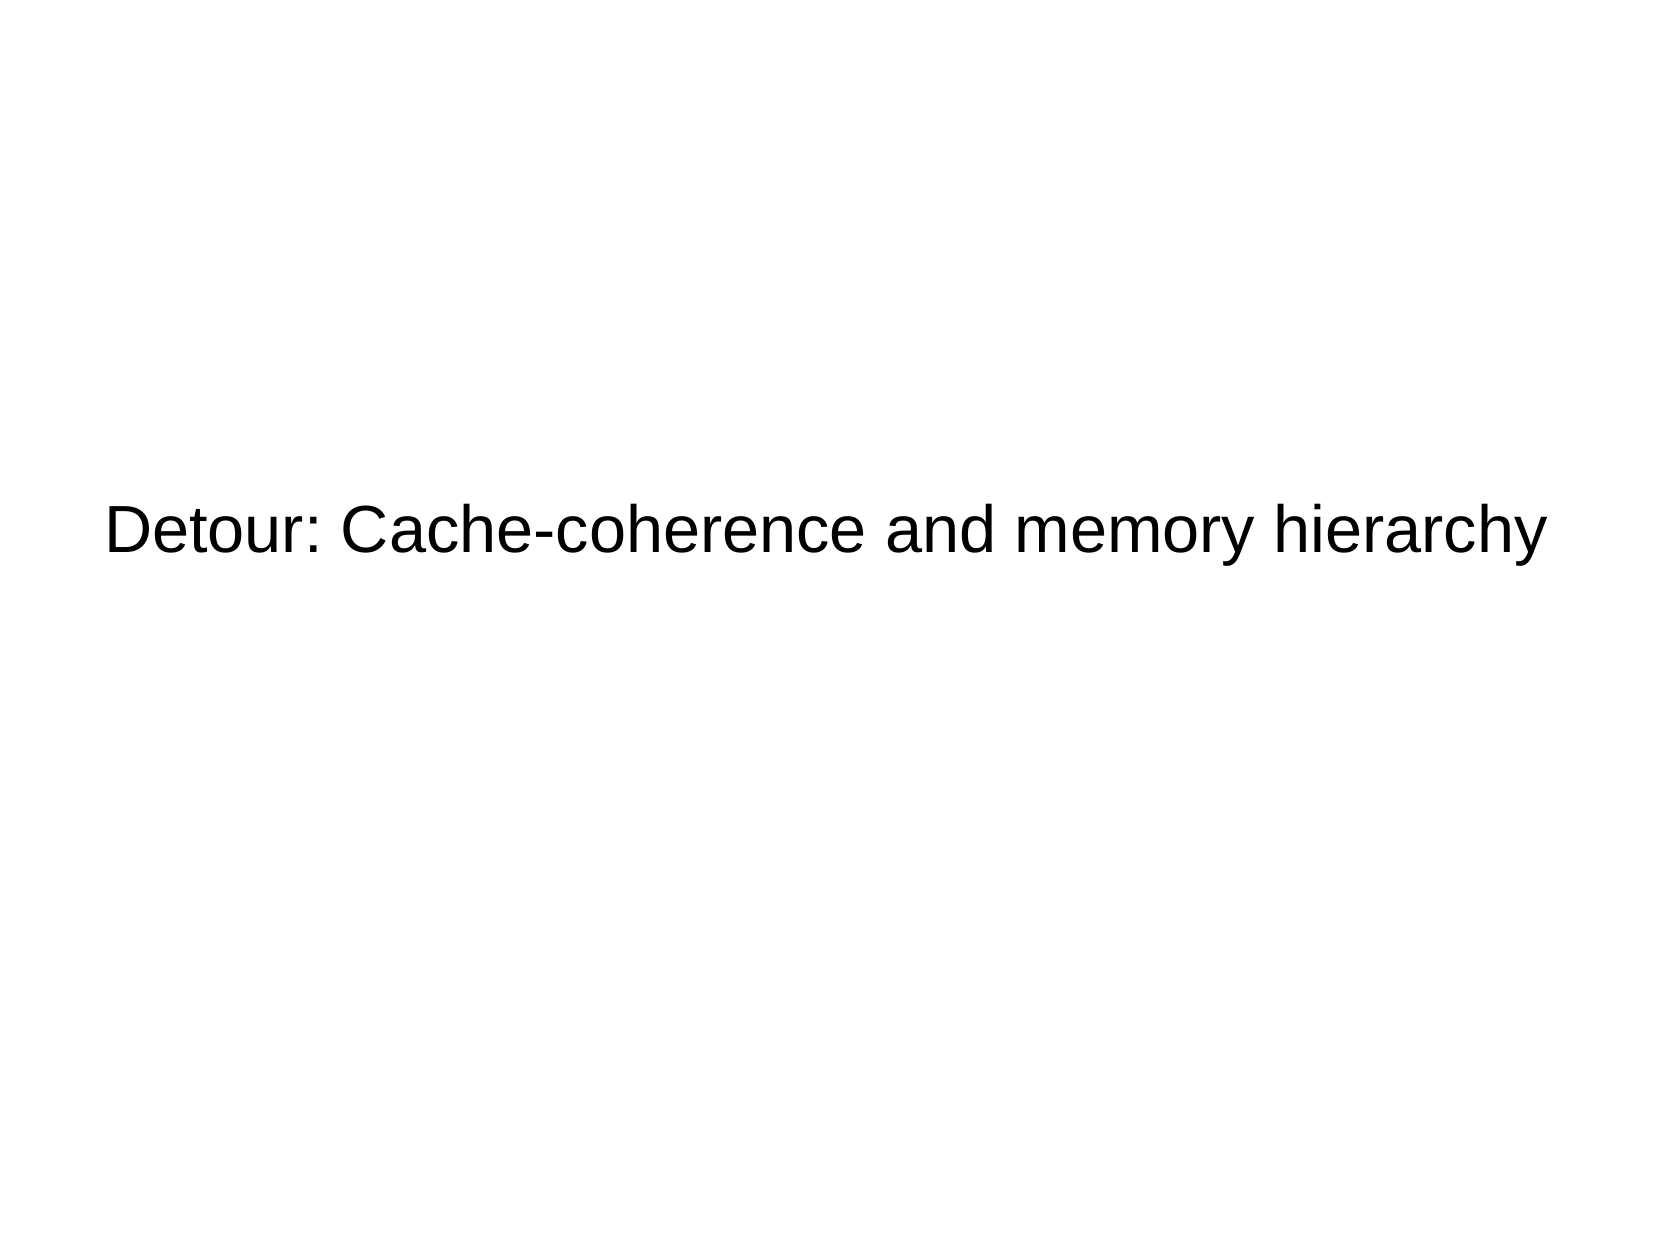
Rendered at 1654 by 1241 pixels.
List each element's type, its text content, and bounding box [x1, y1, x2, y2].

subtitle Detour: Cache-coherence and memory hierarchy [82, 49, 1571, 1010]
